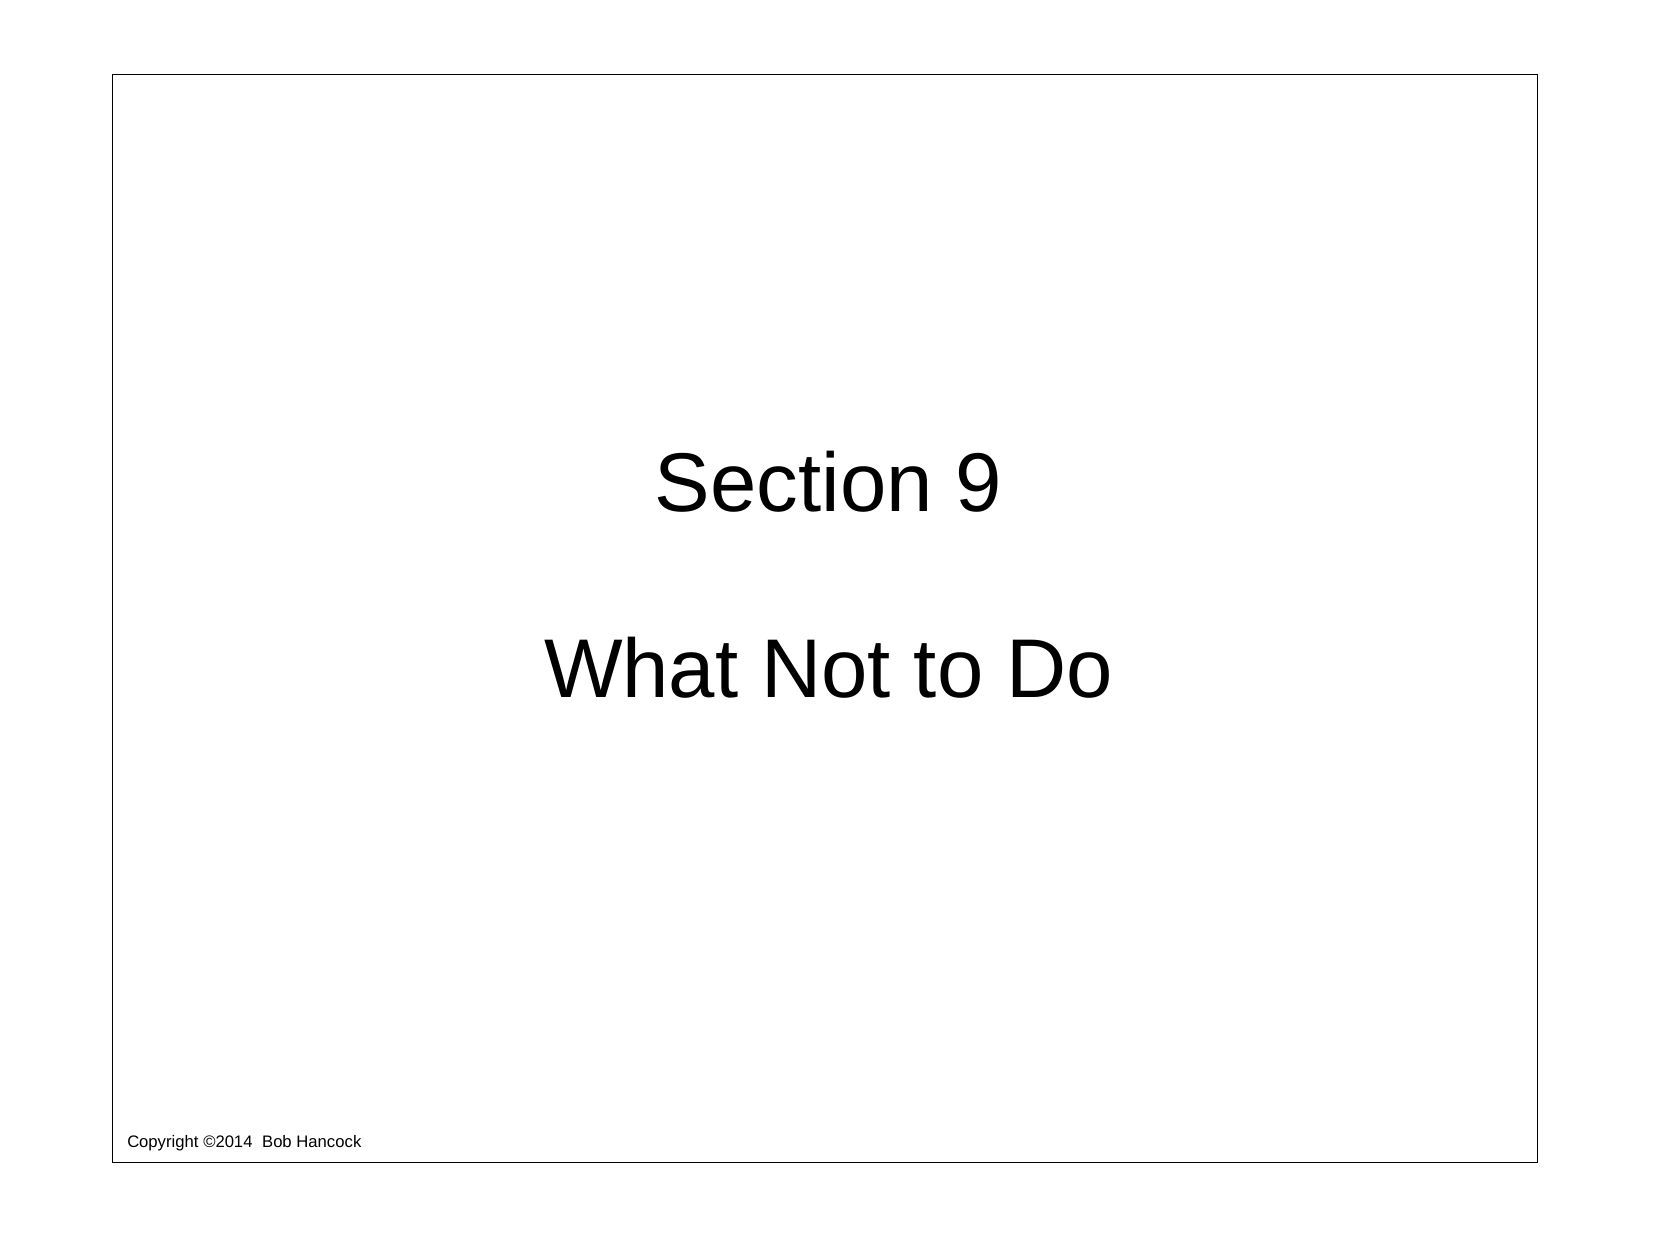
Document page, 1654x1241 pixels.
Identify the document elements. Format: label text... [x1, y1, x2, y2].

subtitle Section 9 What Not to Do [251, 164, 1407, 1099]
text_box Copyright ©2014 Bob Hancock [112, 1125, 377, 1159]
